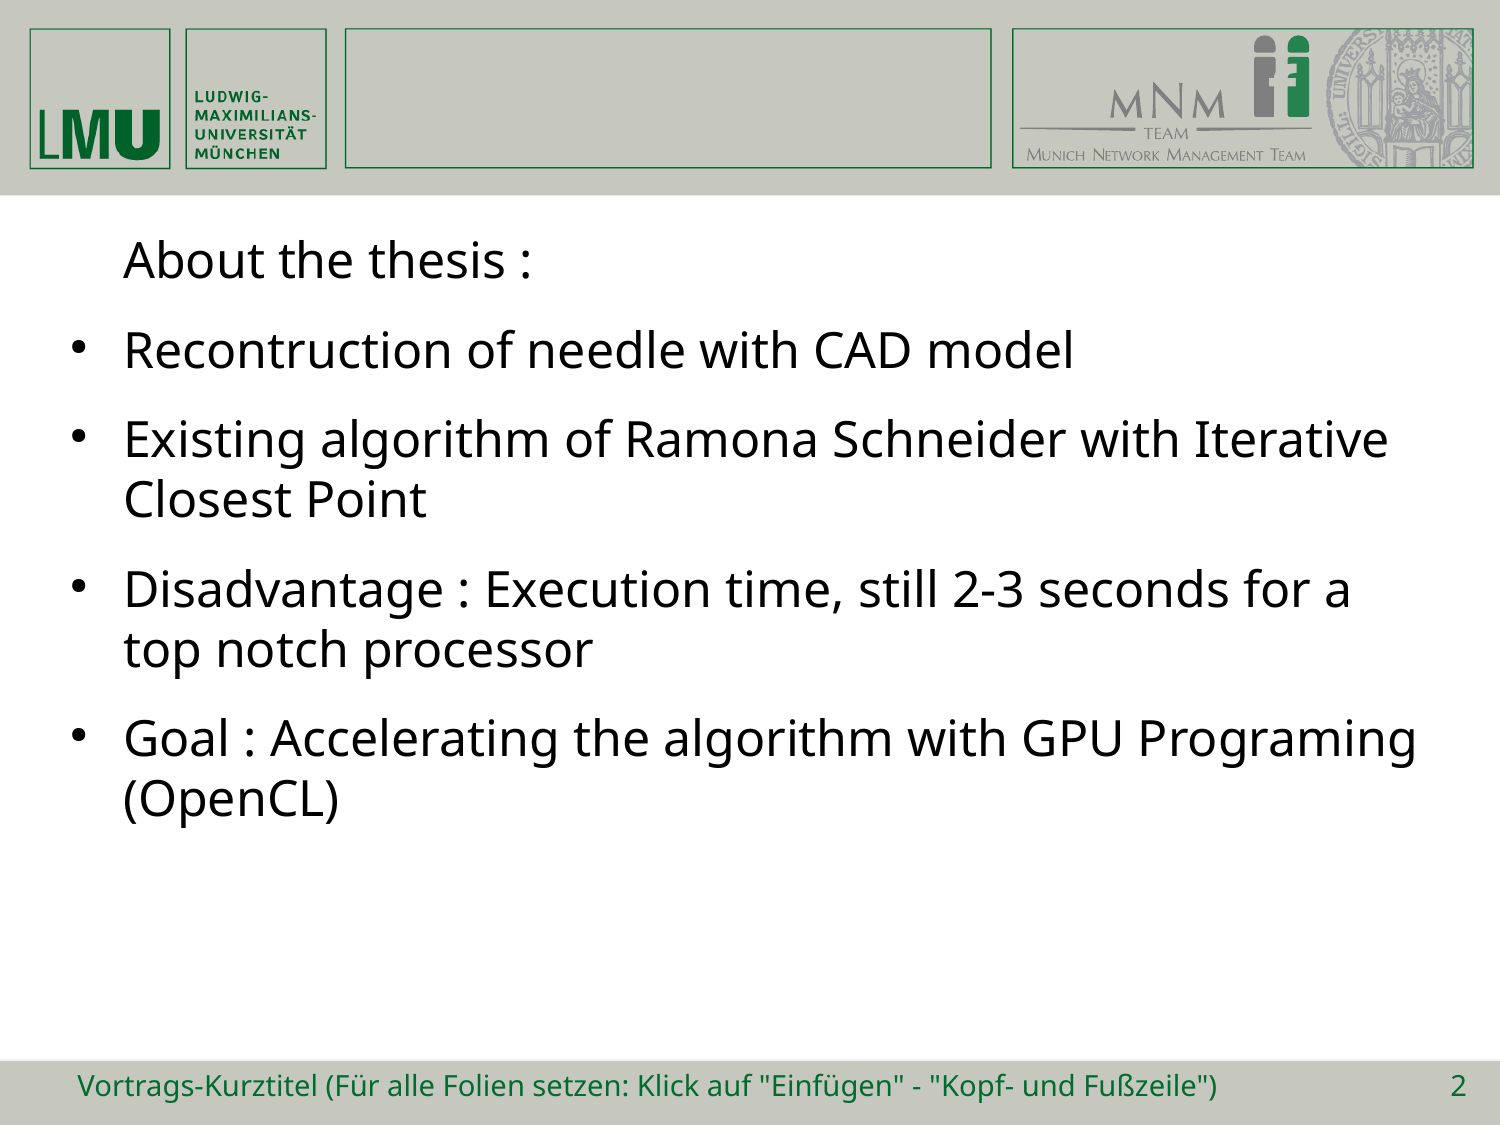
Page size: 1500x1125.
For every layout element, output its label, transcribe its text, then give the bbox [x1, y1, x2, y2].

list About the thesis : Recontruction of needle with CAD model Existing algorithm of Ramona Schneider with Iterative Closest Point Disadvantage : Execution time, still 2-3 seconds for a top notch processor Goal : Accelerating the algorithm with GPU Programing (OpenCL) [37, 221, 1459, 1025]
picture [0, 0, 1500, 196]
slide_number <number> [1352, 1059, 1483, 1108]
title [339, 101, 987, 177]
picture [0, 1059, 1500, 1125]
footer Vortrags-Kurztitel (Für alle Folien setzen: Klick auf "Einfügen" - "Kopf- und Fußzeile") [62, 1059, 1331, 1108]
